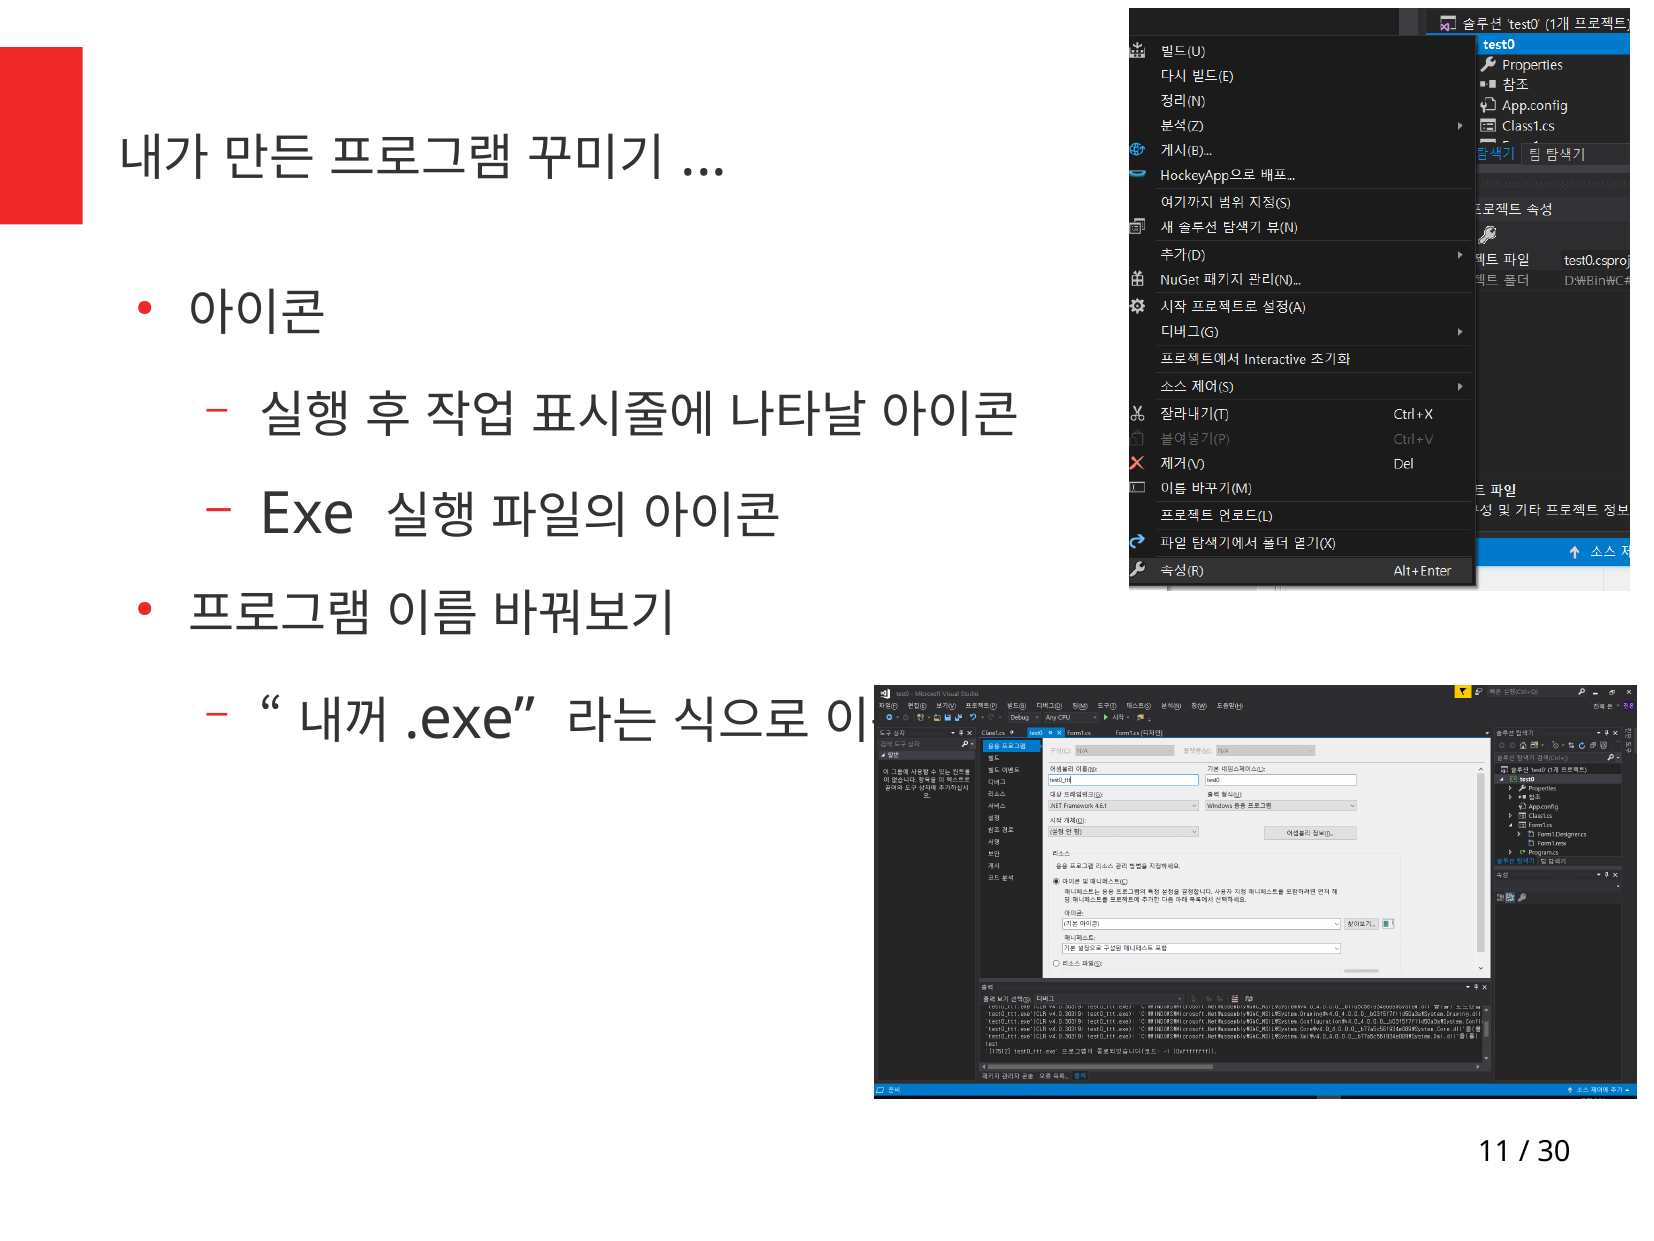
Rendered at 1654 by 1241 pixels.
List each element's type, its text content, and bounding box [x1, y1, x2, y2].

title 내가 만든 프로그램 꾸미기... [118, 49, 1129, 257]
picture [874, 685, 1637, 1099]
picture [1129, 8, 1630, 591]
list 아이콘 실행 후 작업 표시줄에 나타날 아이콘 Exe 실행 파일의 아이콘 프로그램 이름 바꿔보기 “내꺼.exe” 라는 식으로 이름을 바꿔보자 [118, 272, 1536, 993]
